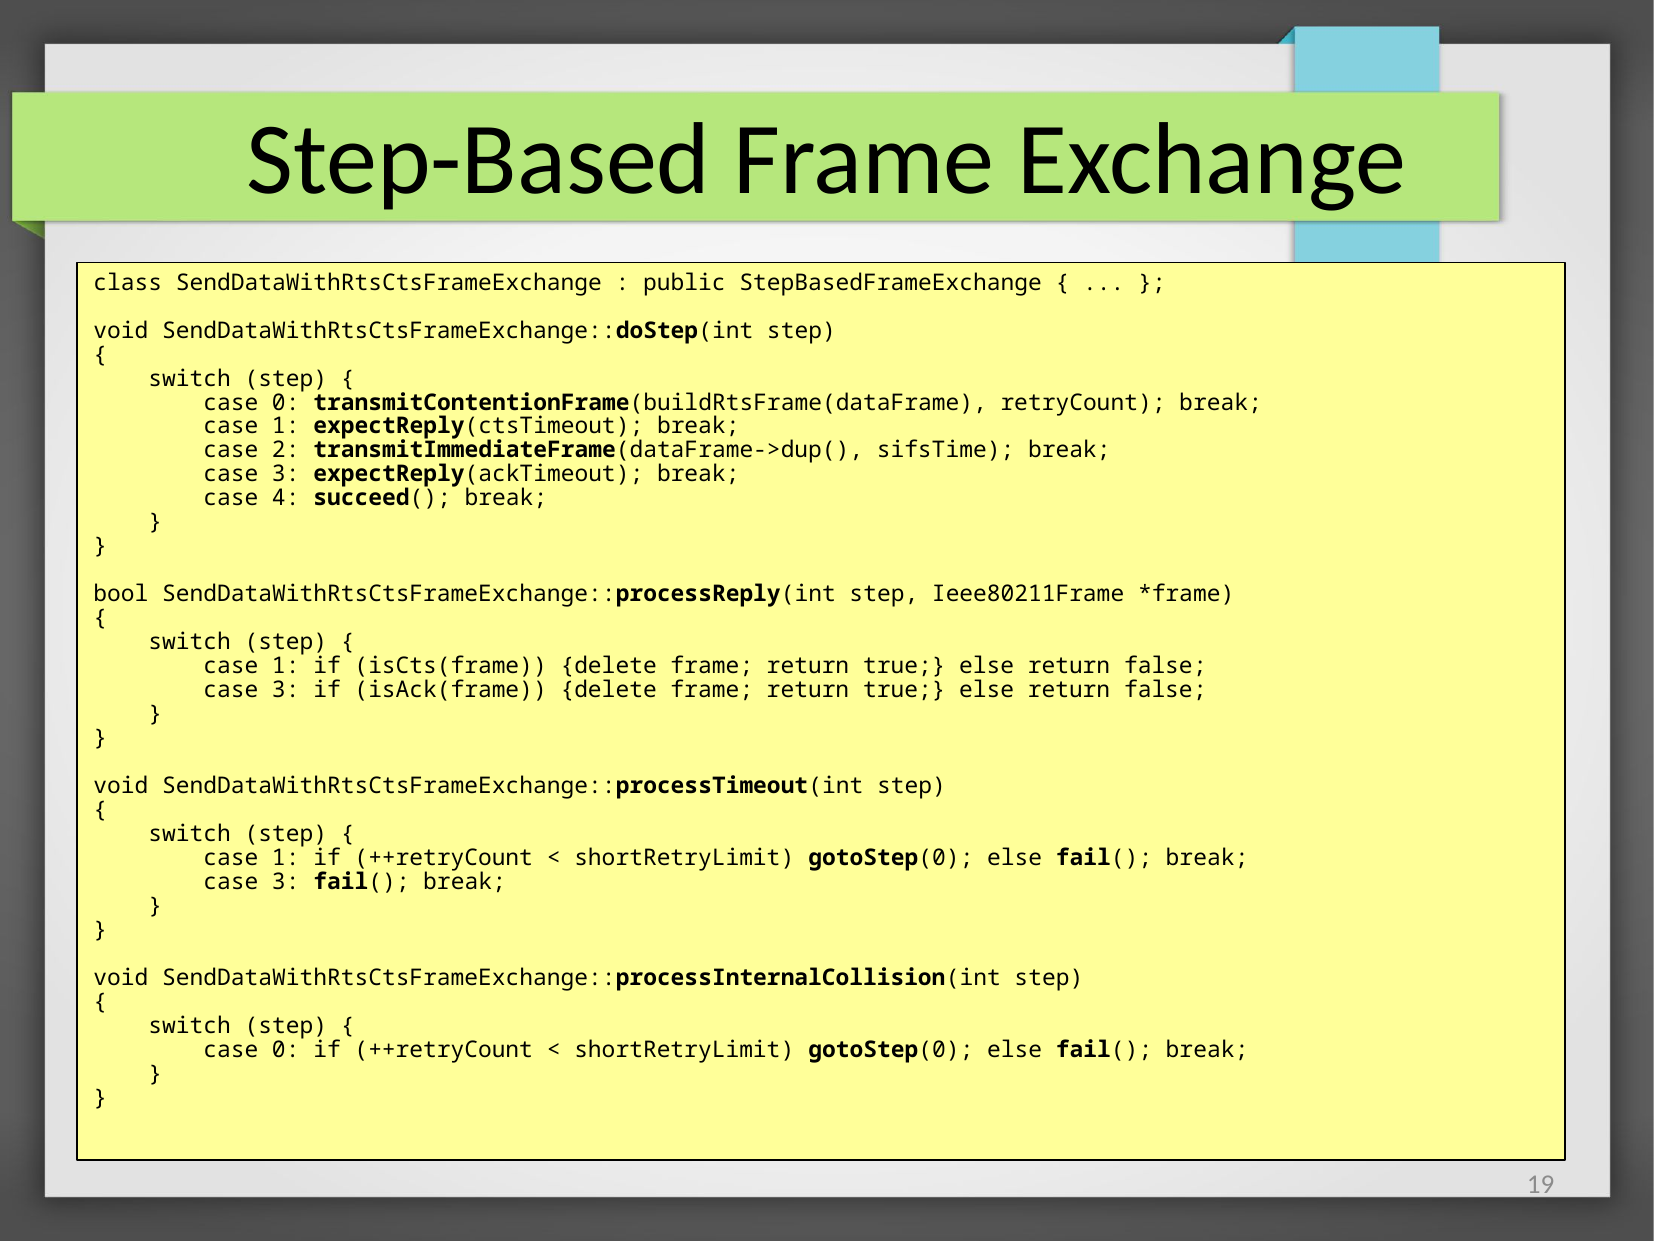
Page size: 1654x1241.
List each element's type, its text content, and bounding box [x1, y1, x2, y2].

list class SendDataWithRtsCtsFrameExchange : public StepBasedFrameExchange { ... }; void SendDataWithRtsCtsFrameExchange::doStep(int step) { switch (step) { case 0: transmitContentionFrame(buildRtsFrame(dataFrame), retryCount); break; case 1: expectReply(ctsTimeout); break; case 2: transmitImmediateFrame(dataFrame->dup(), sifsTime); break; case 3: expectReply(ackTimeout); break; case 4: succeed(); break; } } bool SendDataWithRtsCtsFrameExchange::processReply(int step, Ieee80211Frame *frame) { switch (step) { case 1: if (isCts(frame)) {delete frame; return true;} else return false; case 3: if (isAck(frame)) {delete frame; return true;} else return false; } } void SendDataWithRtsCtsFrameExchange::processTimeout(int step) { switch (step) { case 1: if (++retryCount < shortRetryLimit) gotoStep(0); else fail(); break; case 3: fail(); break; } } void SendDataWithRtsCtsFrameExchange::processInternalCollision(int step) { switch (step) { case 0: if (++retryCount < shortRetryLimit) gotoStep(0); else fail(); break; } } [76, 262, 1566, 1160]
title Step-Based Frame Exchange [82, 49, 1571, 257]
picture [0, 0, 1654, 1241]
slide_number <number> [1185, 1149, 1571, 1216]
